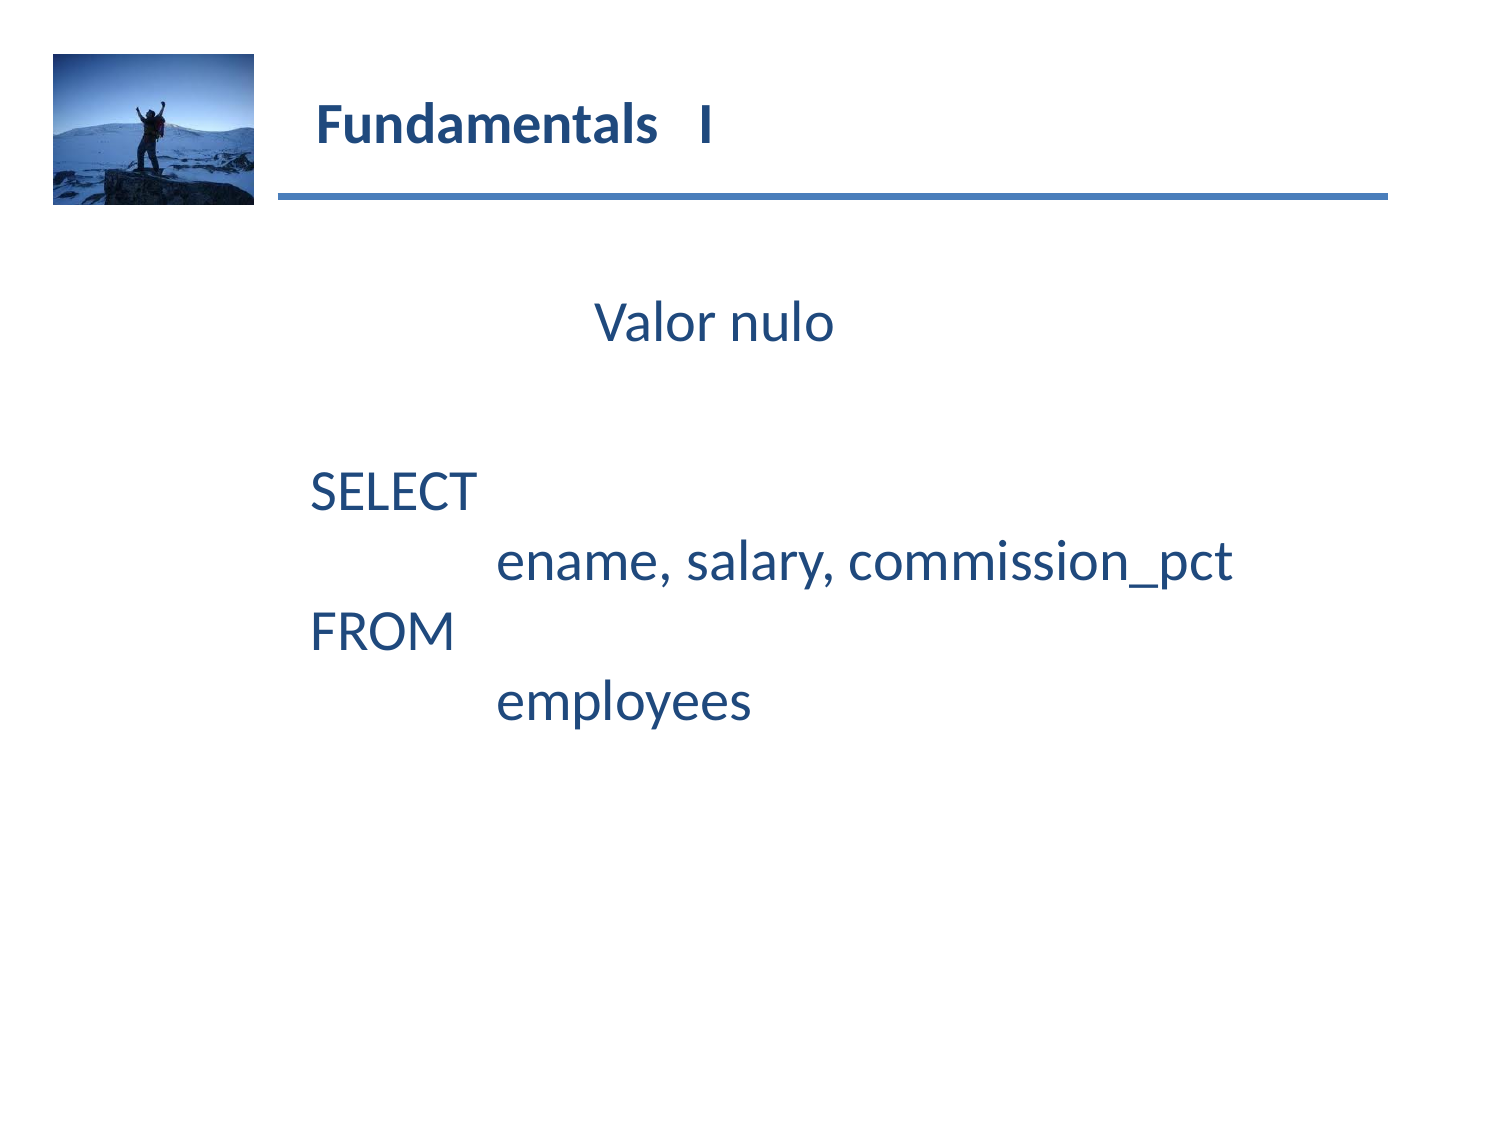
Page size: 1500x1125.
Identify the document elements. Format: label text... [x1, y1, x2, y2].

text_box Valor nulo [383, 275, 1046, 362]
text_box Fundamentals I [301, 78, 821, 164]
text_box SELECT ename, salary, commission_pct FROM employees [295, 444, 1294, 743]
picture [53, 54, 254, 205]
